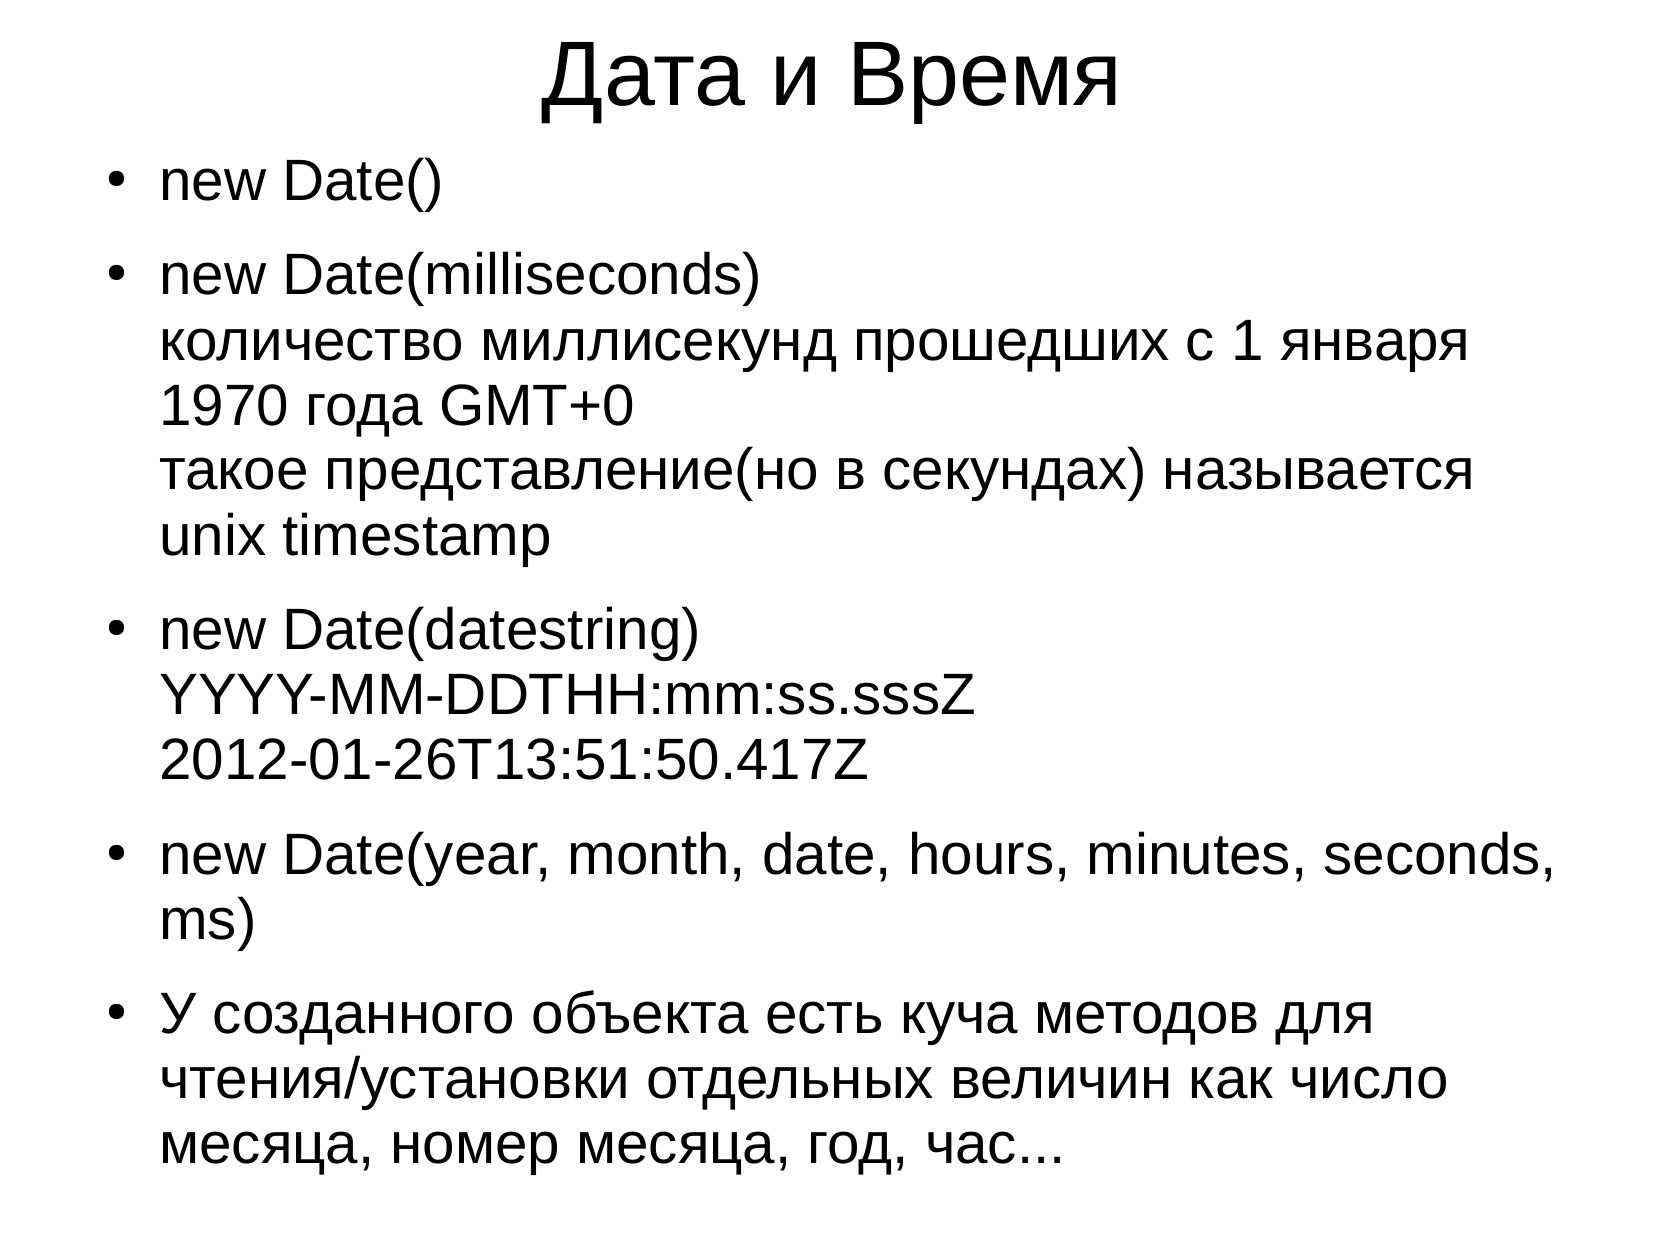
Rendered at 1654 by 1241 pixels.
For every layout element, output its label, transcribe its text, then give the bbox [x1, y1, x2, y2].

list new Date() new Date(milliseconds) количество миллисекунд прошедших с 1 января 1970 года GMT+0 такое представление(но в секундах) называется unix timestamp new Date(datestring) YYYY-MM-DDTHH:mm:ss.sssZ 2012-01-26T13:51:50.417Z new Date(year, month, date, hours, minutes, seconds, ms) У созданного объекта есть куча методов для чтения/установки отдельных величин как число месяца, номер месяца, год, час... [88, 147, 1577, 1173]
title Дата и Время [88, 0, 1577, 147]
